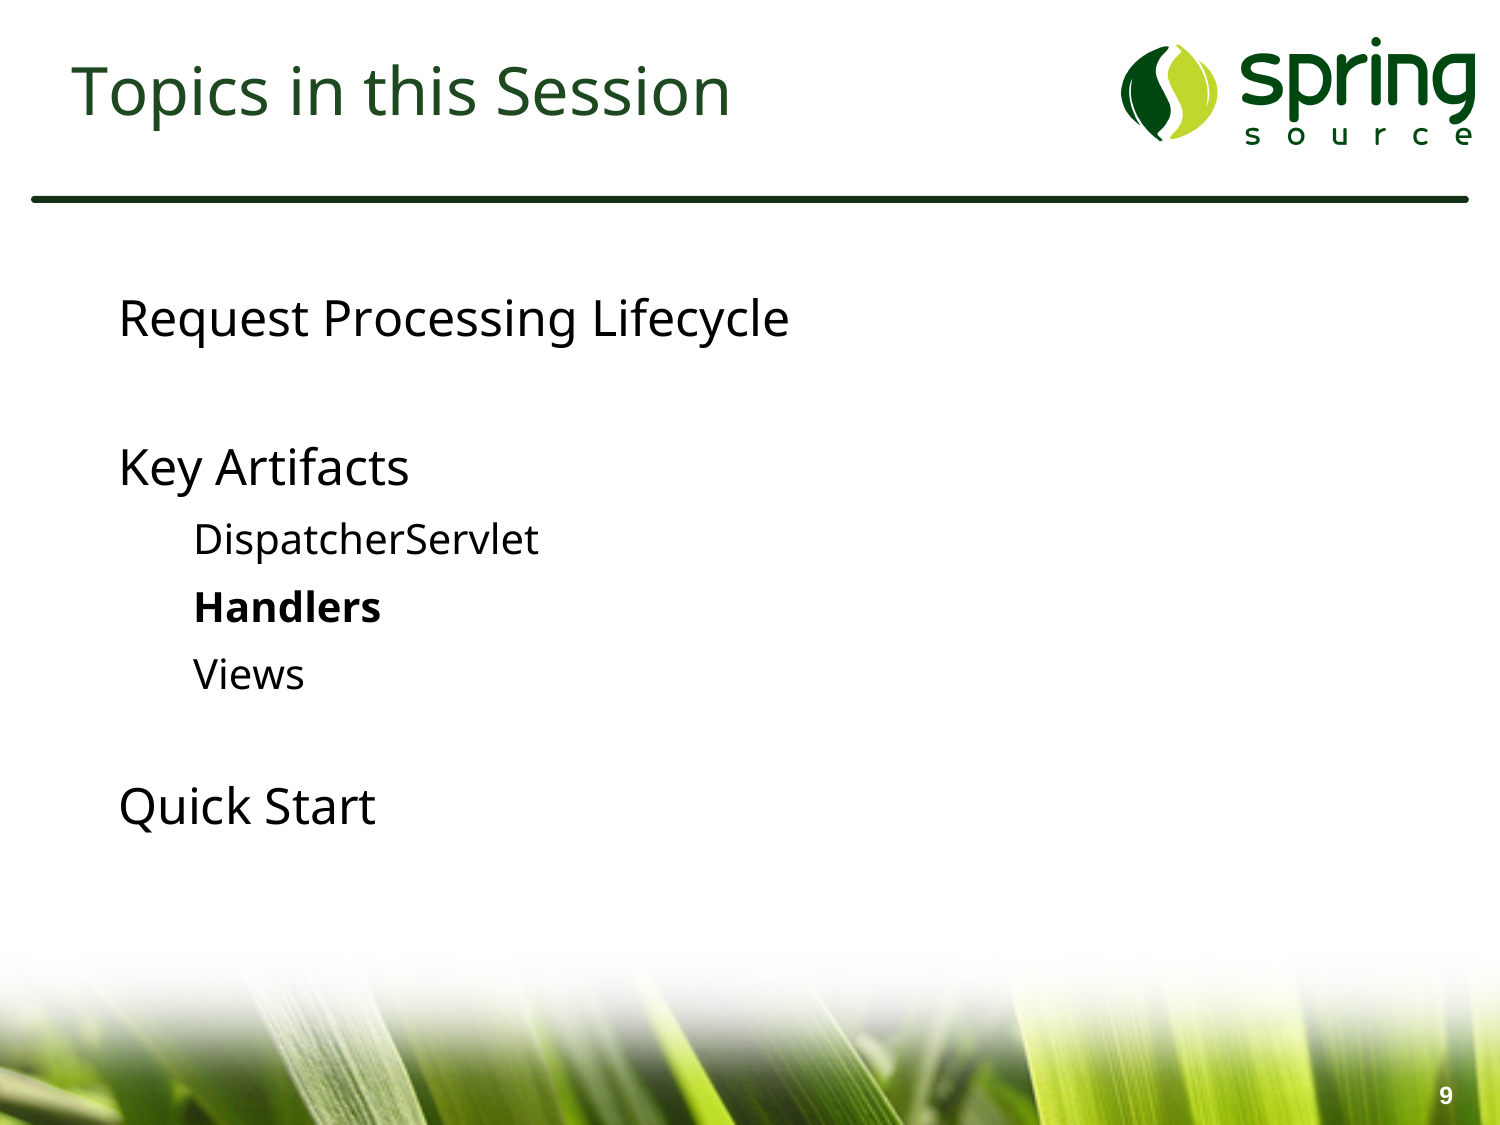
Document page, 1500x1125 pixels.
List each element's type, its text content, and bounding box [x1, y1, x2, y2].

title Topics in this Session [56, 36, 1089, 200]
picture [0, 944, 1500, 1125]
picture [1121, 37, 1475, 145]
list Request Processing Lifecycle Key Artifacts DispatcherServlet Handlers Views Quick Start [103, 275, 1394, 938]
